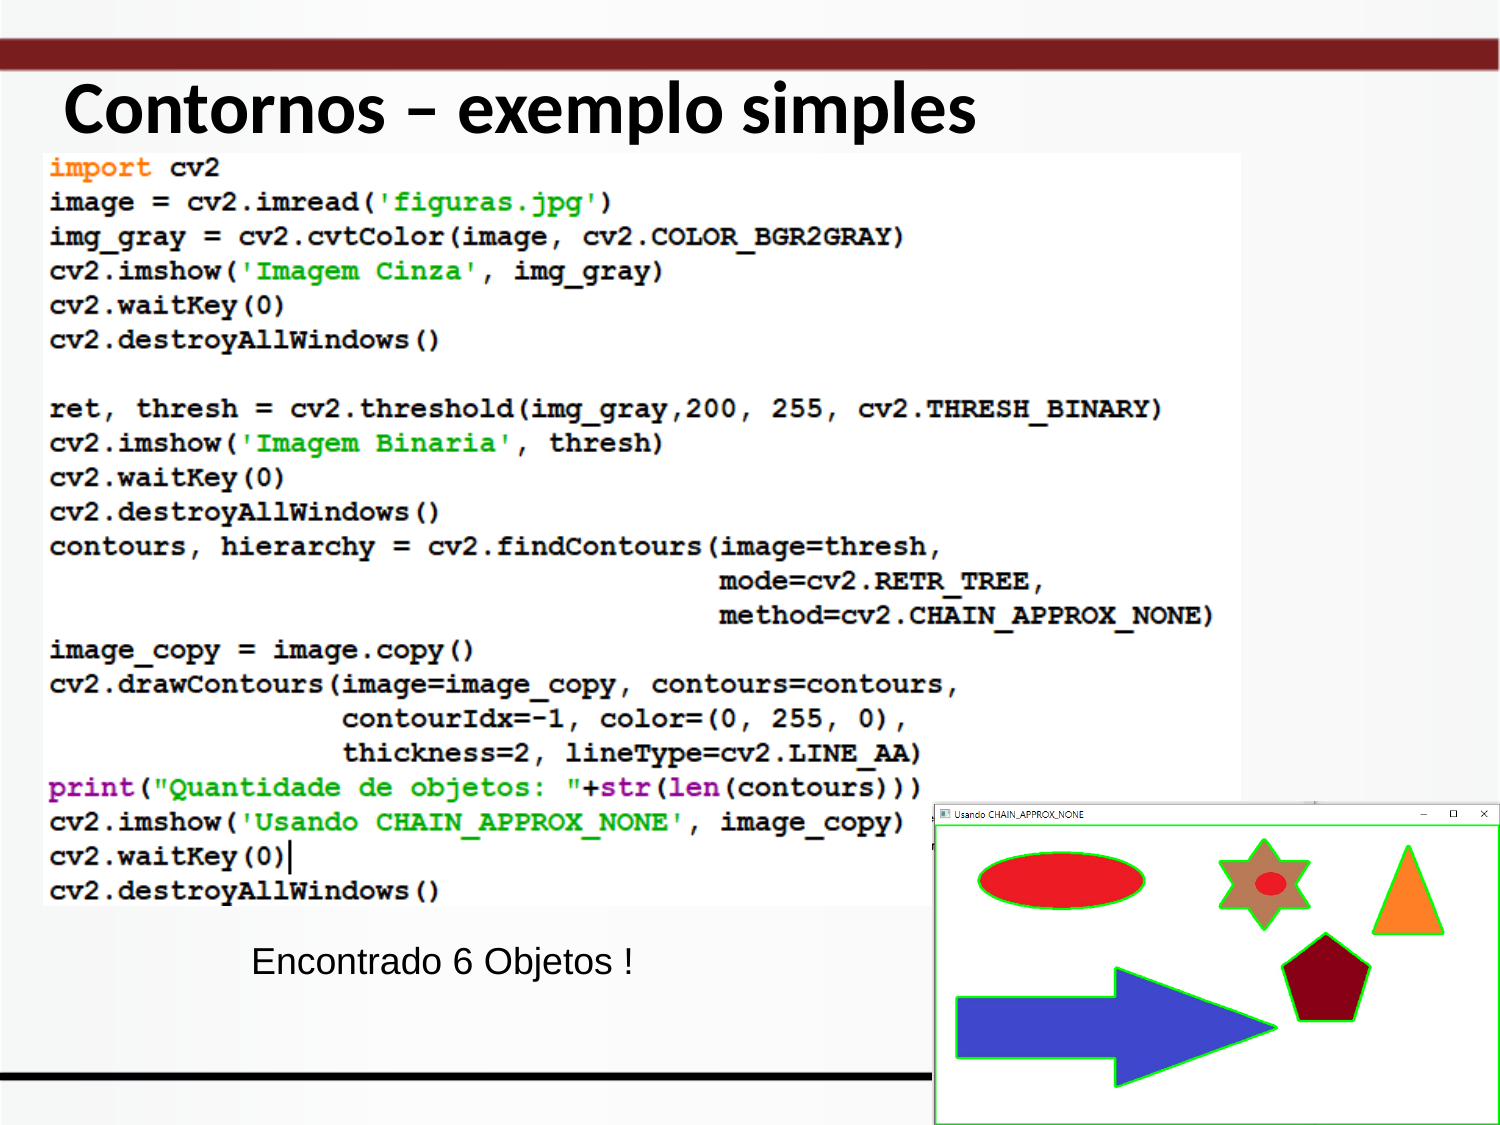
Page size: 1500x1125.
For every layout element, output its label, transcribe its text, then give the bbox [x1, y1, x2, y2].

title Contornos – exemplo simples [64, 70, 1359, 160]
picture [0, 0, 1500, 1125]
text_box Encontrado 6 Objetos ! [236, 933, 674, 1032]
